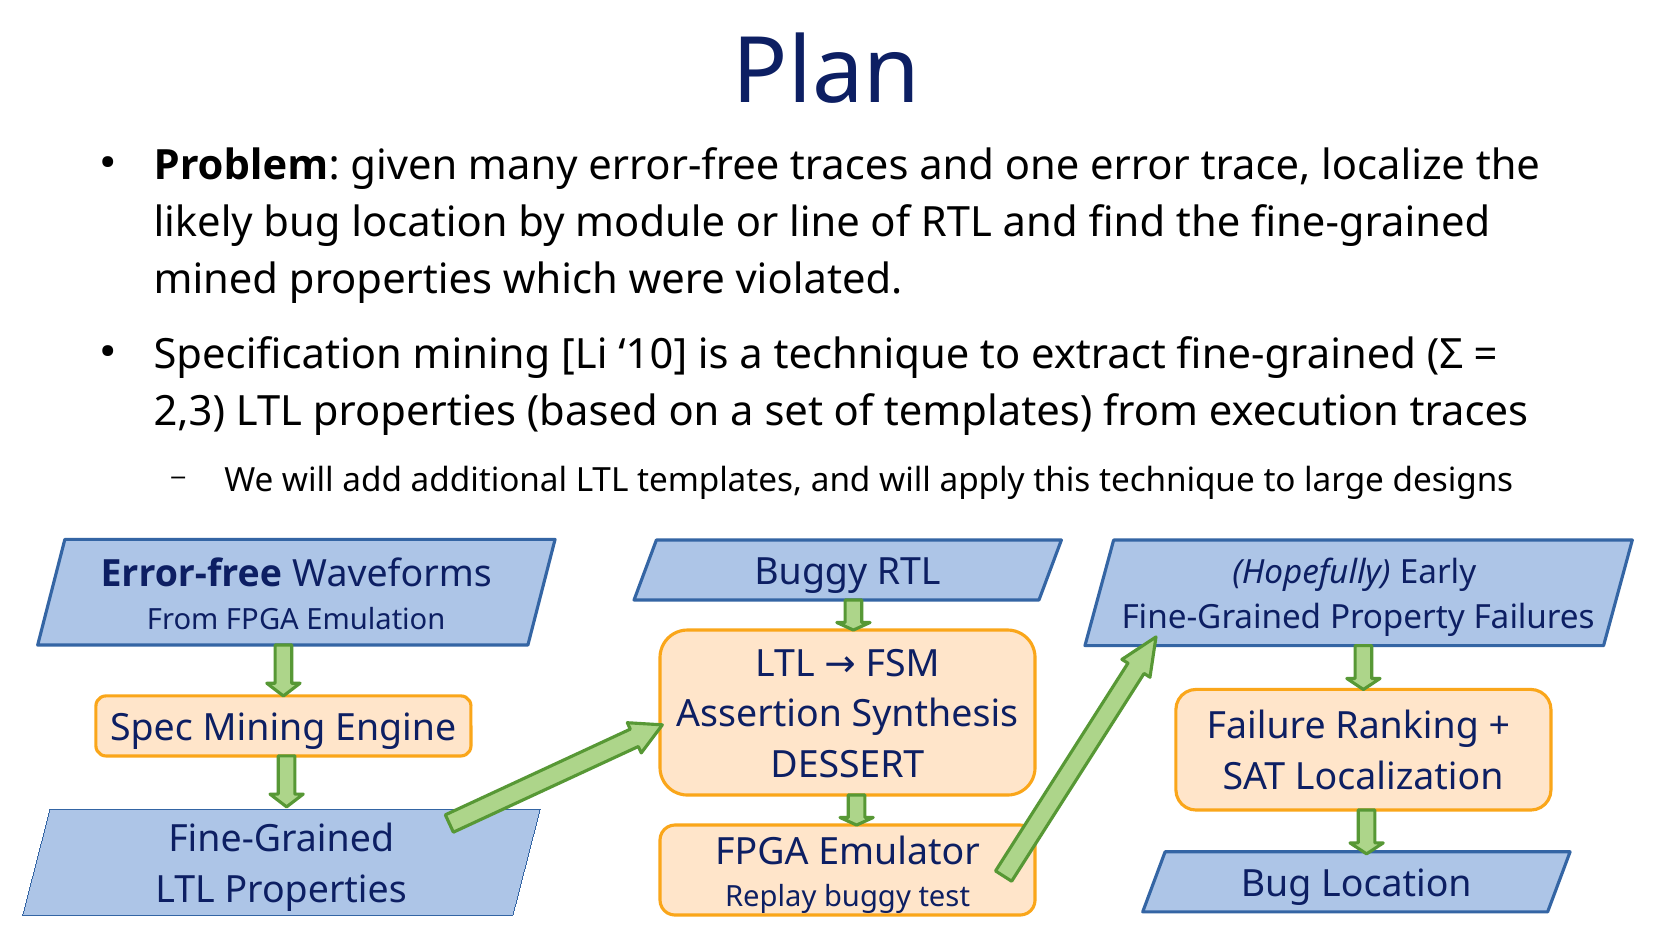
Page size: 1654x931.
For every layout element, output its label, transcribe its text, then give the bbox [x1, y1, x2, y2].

text_box Fine-Grained LTL Properties [22, 809, 541, 916]
text_box FPGA Emulator Replay buggy test [660, 825, 1036, 916]
text_box (Hopefully) Early Fine-Grained Property Failures [1084, 540, 1633, 646]
text_box Bug Location [1142, 851, 1571, 912]
text_box Failure Ranking + SAT Localization [1175, 689, 1551, 811]
text_box [1346, 645, 1381, 690]
text_box [995, 636, 1157, 882]
text_box Spec Mining Engine [95, 695, 471, 756]
text_box [836, 600, 871, 631]
text_box [266, 645, 301, 696]
title Plan [82, 0, 1571, 135]
text_box LTL → FSM Assertion Synthesis DESSERT [660, 630, 1036, 796]
text_box [840, 795, 874, 826]
list Problem: given many error-free traces and one error trace, localize the likely bug location by module or line of RTL and find the fine-grained mined properties which were violated. Specification mining [Li ‘10] is a technique to extract fine-grained (Σ = 2,3) LTL properties (based on a set of templates) from execution traces We will add additional LTL templates, and will apply this technique to large designs [82, 135, 1571, 675]
text_box Error-free Waveforms From FPGA Emulation [37, 539, 556, 646]
text_box [1350, 810, 1384, 854]
text_box Buggy RTL [634, 540, 1062, 601]
text_box [270, 755, 304, 807]
text_box [445, 722, 663, 833]
